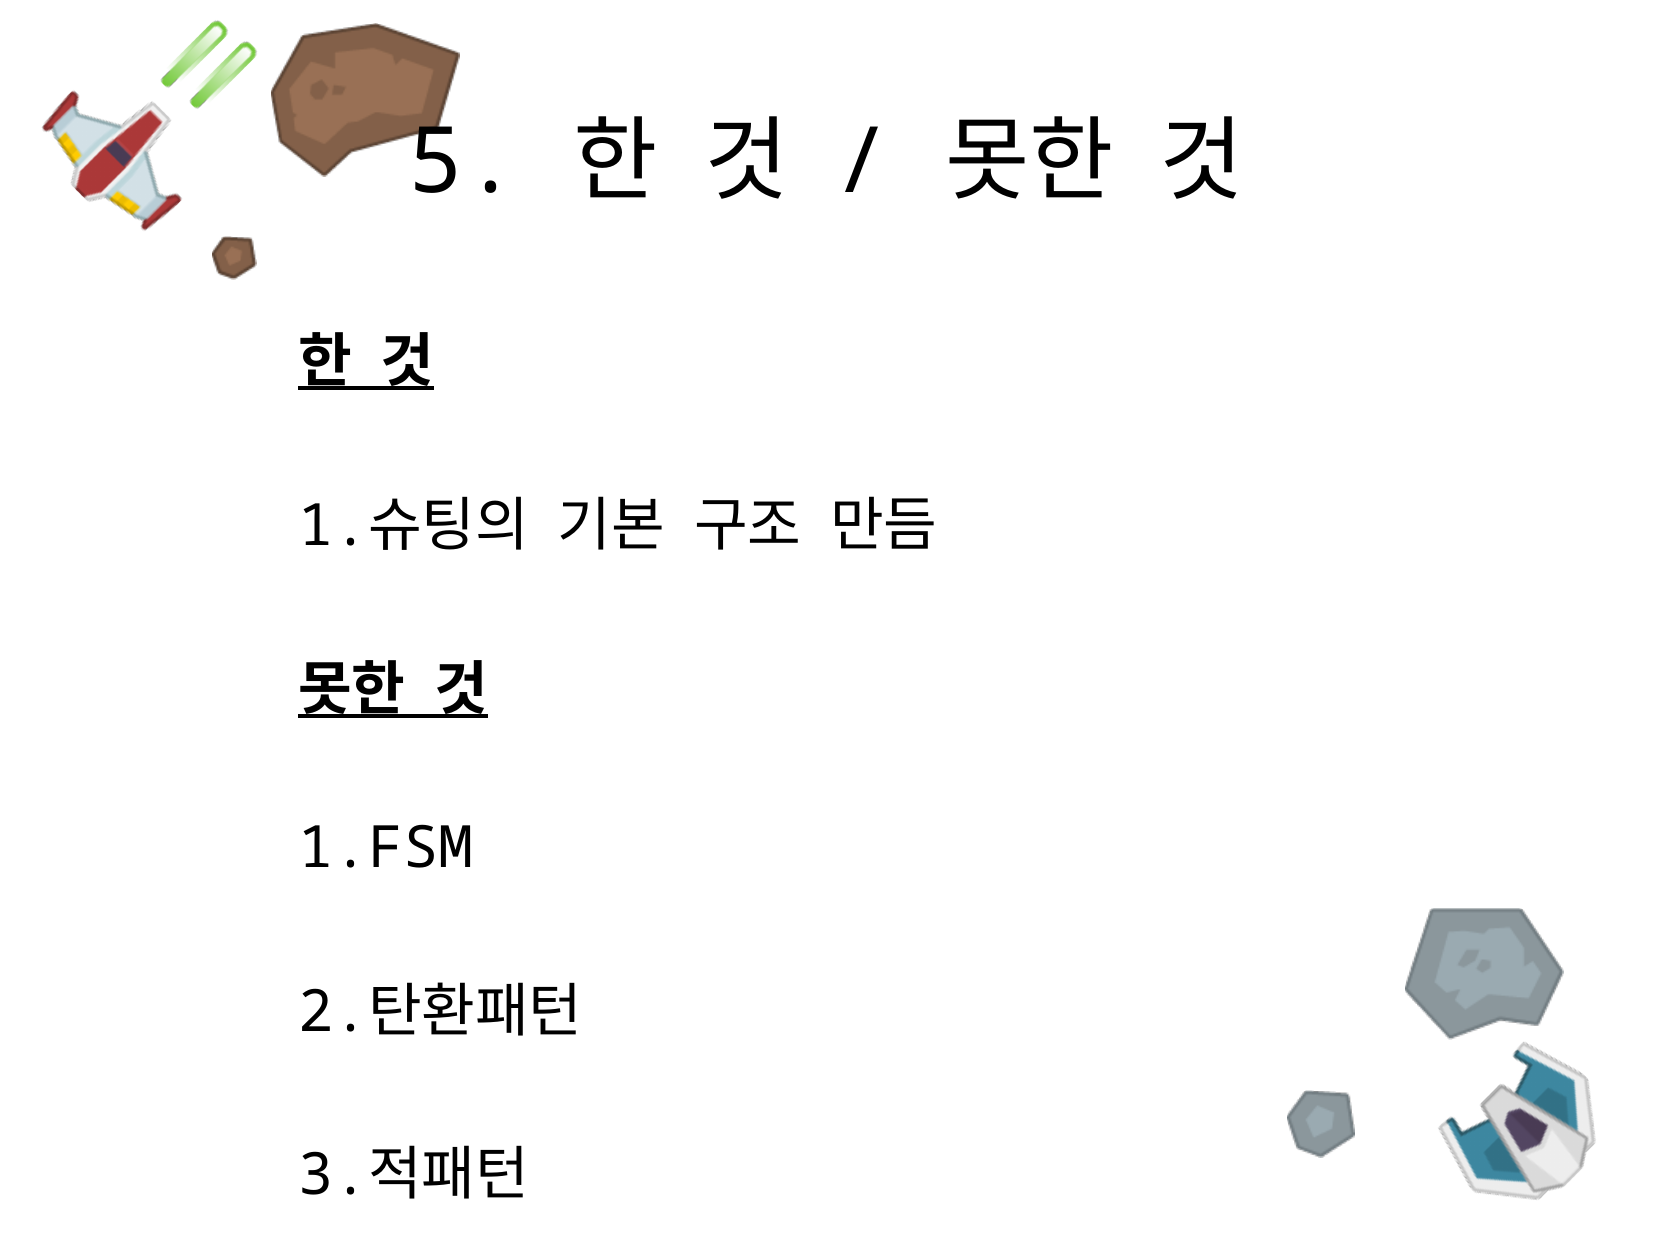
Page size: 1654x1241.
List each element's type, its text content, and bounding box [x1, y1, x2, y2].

text_box 한 것 1.슈팅의 기본 구조 만듬 못한 것 1.FSM 2.탄환패턴 3.적패턴 [283, 307, 1406, 1028]
picture [212, 257, 257, 280]
picture [24, 81, 82, 197]
picture [1287, 1090, 1355, 1158]
picture [271, 23, 460, 49]
picture [184, 17, 231, 49]
picture [235, 38, 256, 49]
title 5. 한 것 / 못한 것 [82, 49, 1571, 257]
picture [1405, 908, 1630, 1235]
